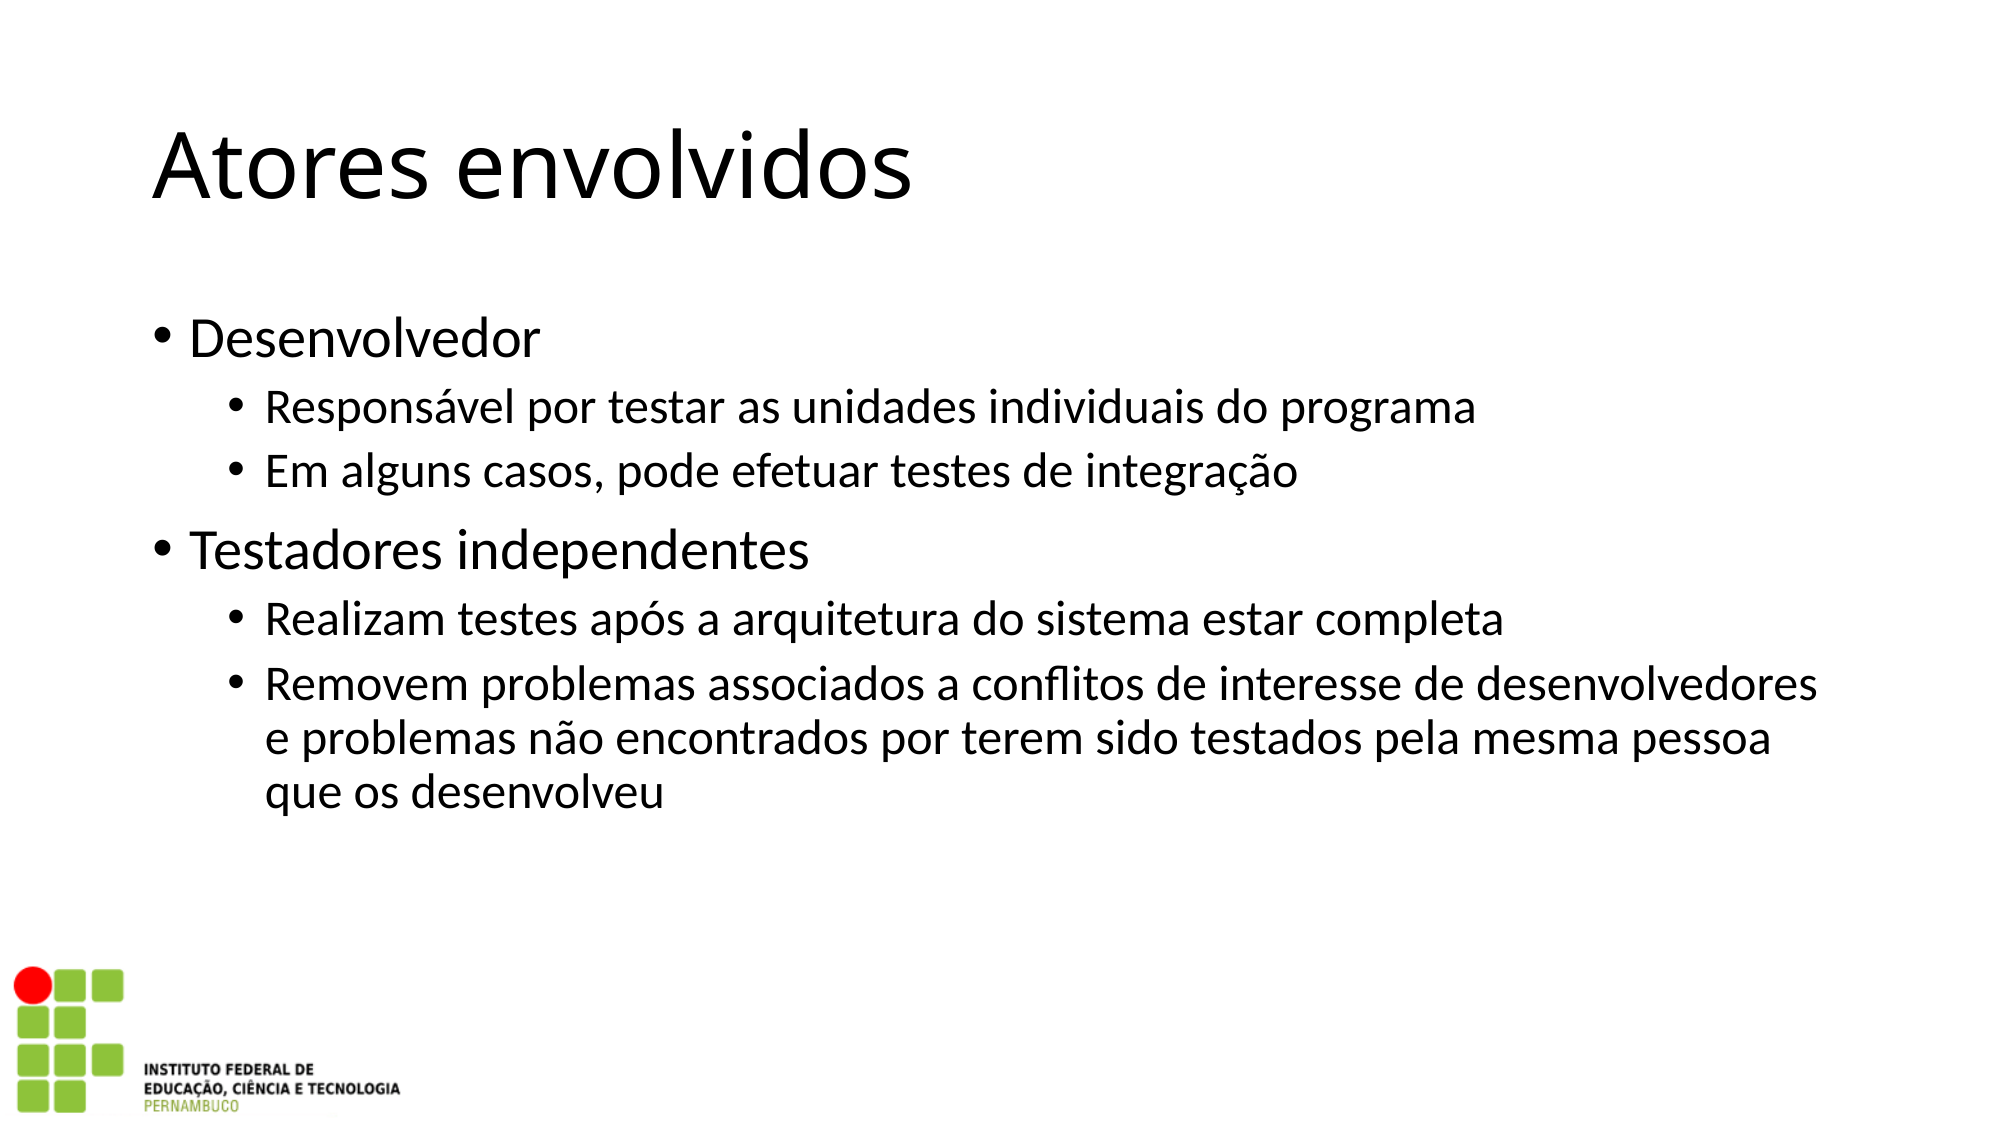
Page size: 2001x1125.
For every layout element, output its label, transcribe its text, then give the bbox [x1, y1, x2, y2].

picture [5, 959, 408, 1118]
title Atores envolvidos [137, 59, 1863, 278]
list Desenvolvedor Responsável por testar as unidades individuais do programa Em alguns casos, pode efetuar testes de integração Testadores independentes Realizam testes após a arquitetura do sistema estar completa Removem problemas associados a conflitos de interesse de desenvolvedores e problemas não encontrados por terem sido testados pela mesma pessoa que os desenvolveu [137, 299, 1863, 1014]
